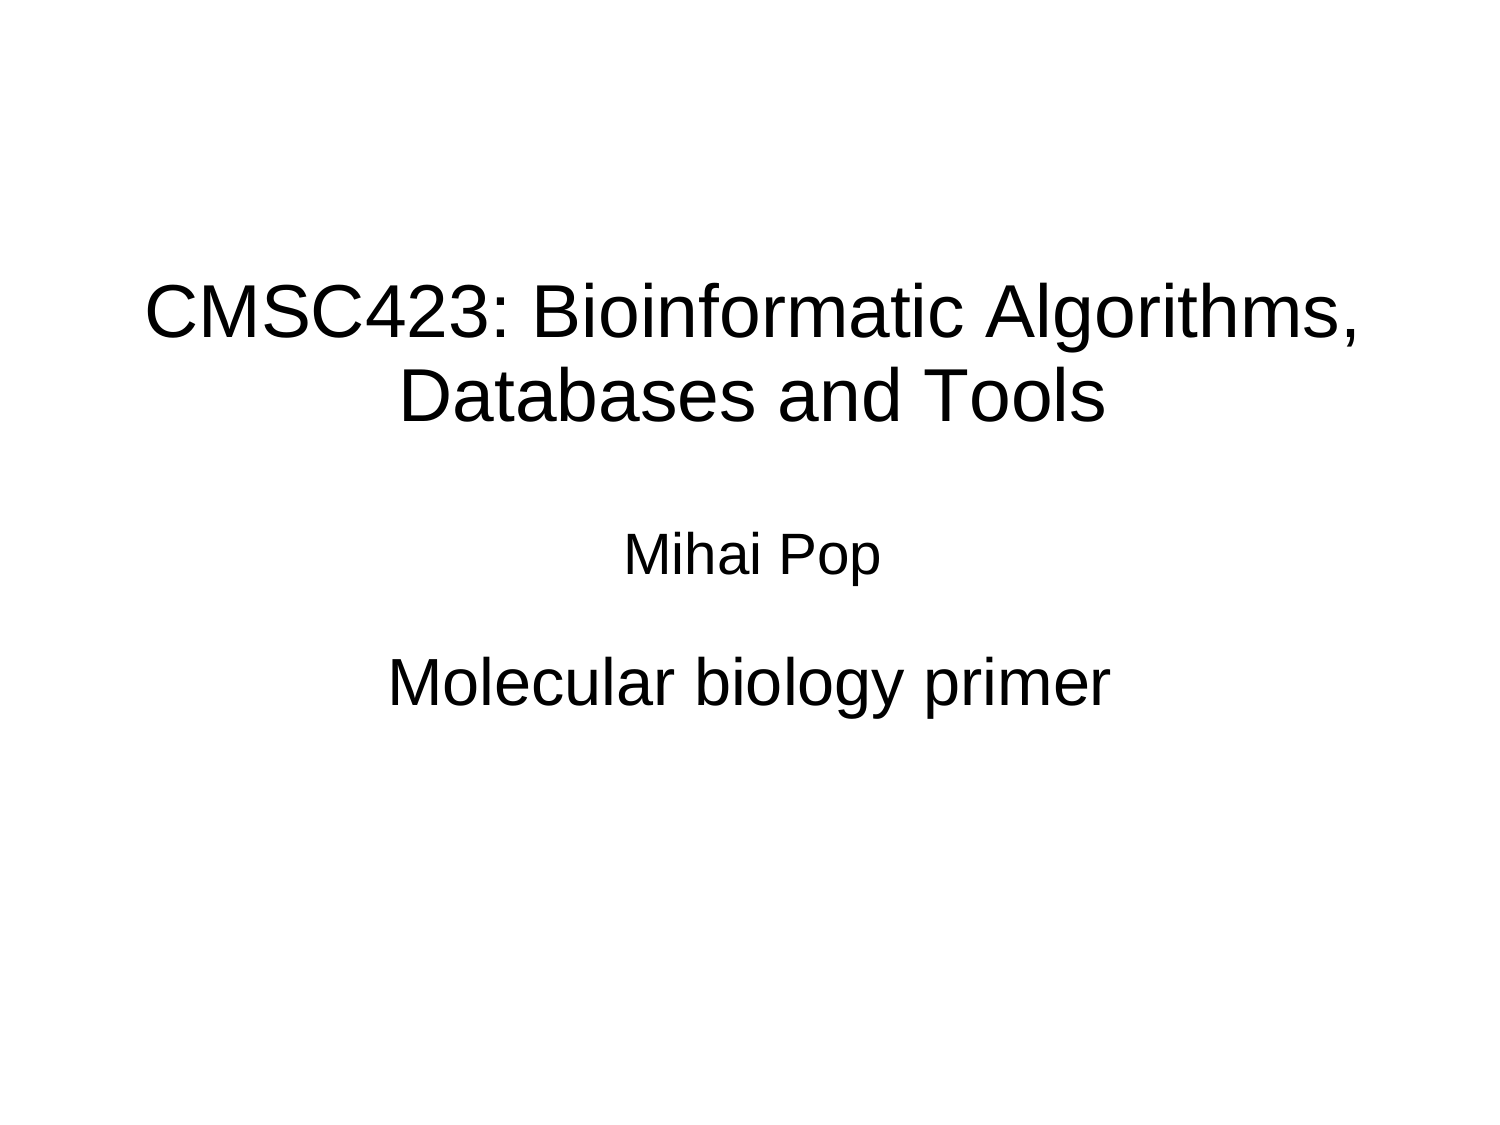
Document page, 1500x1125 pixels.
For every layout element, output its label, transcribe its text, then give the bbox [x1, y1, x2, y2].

title CMSC423: Bioinformatic Algorithms, Databases and Tools Mihai Pop [59, 261, 1447, 679]
subtitle Molecular biology primer [225, 637, 1276, 926]
